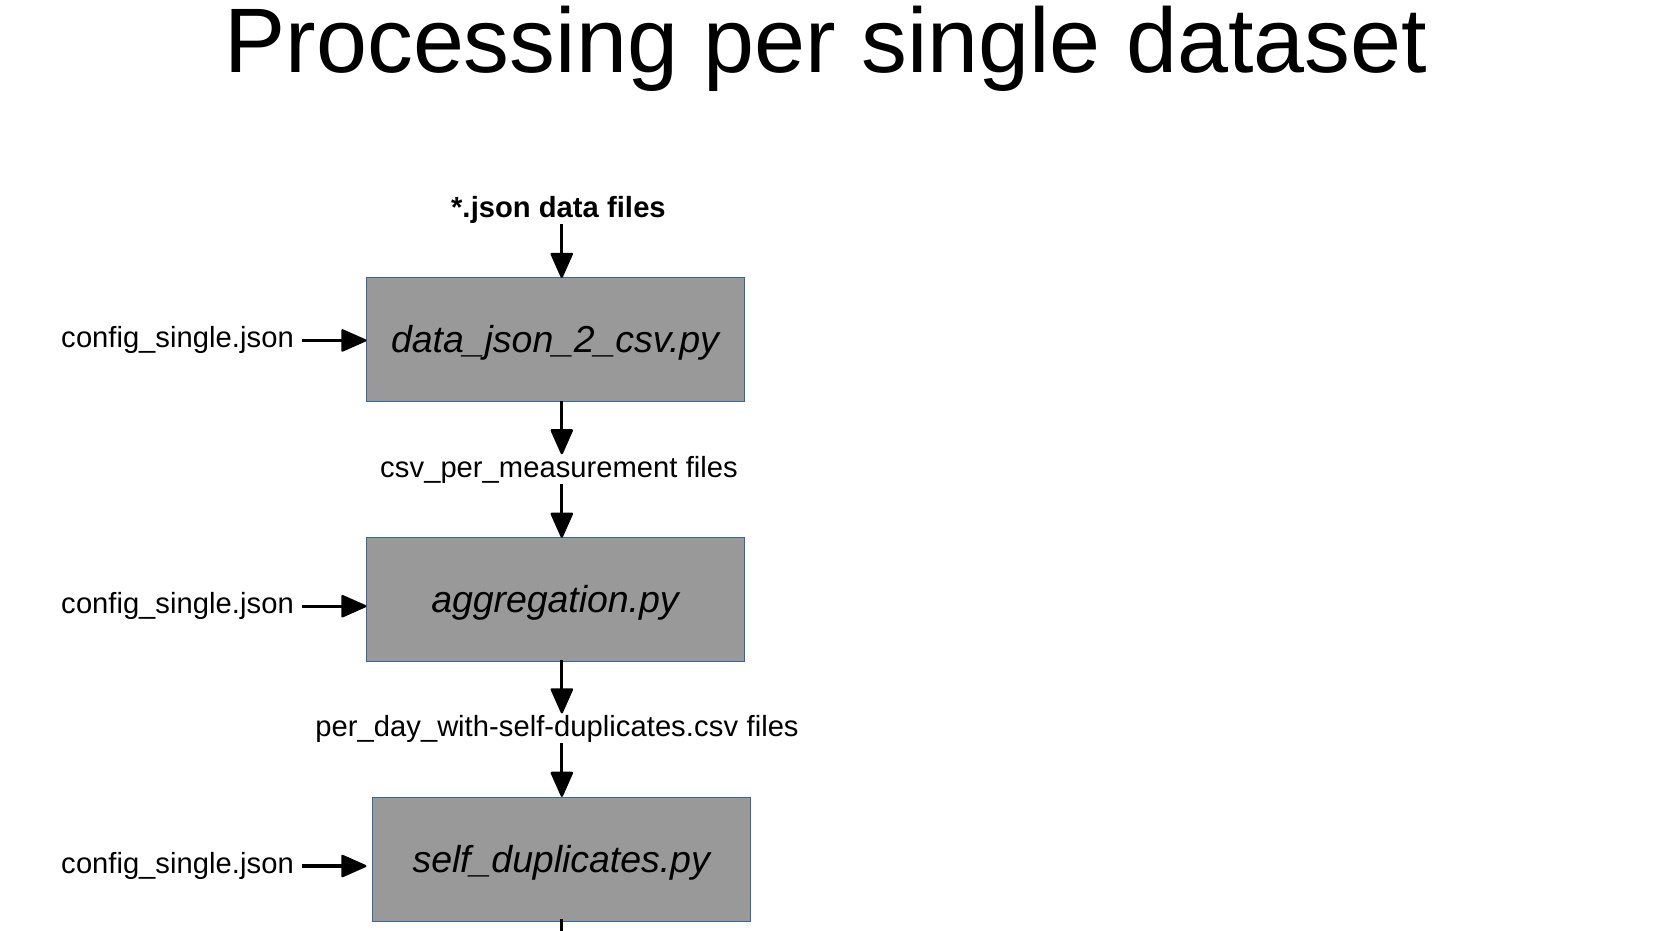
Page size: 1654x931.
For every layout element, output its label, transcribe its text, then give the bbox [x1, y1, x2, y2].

text_box aggregation.py [366, 537, 745, 662]
text_box *.json data files [436, 183, 686, 232]
text_box config_single.json [46, 579, 347, 627]
text_box [563, 183, 821, 702]
text_box config_single.json [46, 313, 347, 362]
text_box config_single.json [46, 839, 347, 887]
title Processing per single dataset [82, 0, 1571, 119]
text_box per_day_with-self-duplicates.csv files [300, 702, 827, 784]
text_box [29, 183, 560, 931]
text_box self_duplicates.py [372, 797, 751, 922]
text_box [563, 784, 821, 931]
text_box data_json_2_csv.py [366, 277, 745, 402]
text_box csv_per_measurement files [365, 443, 756, 497]
